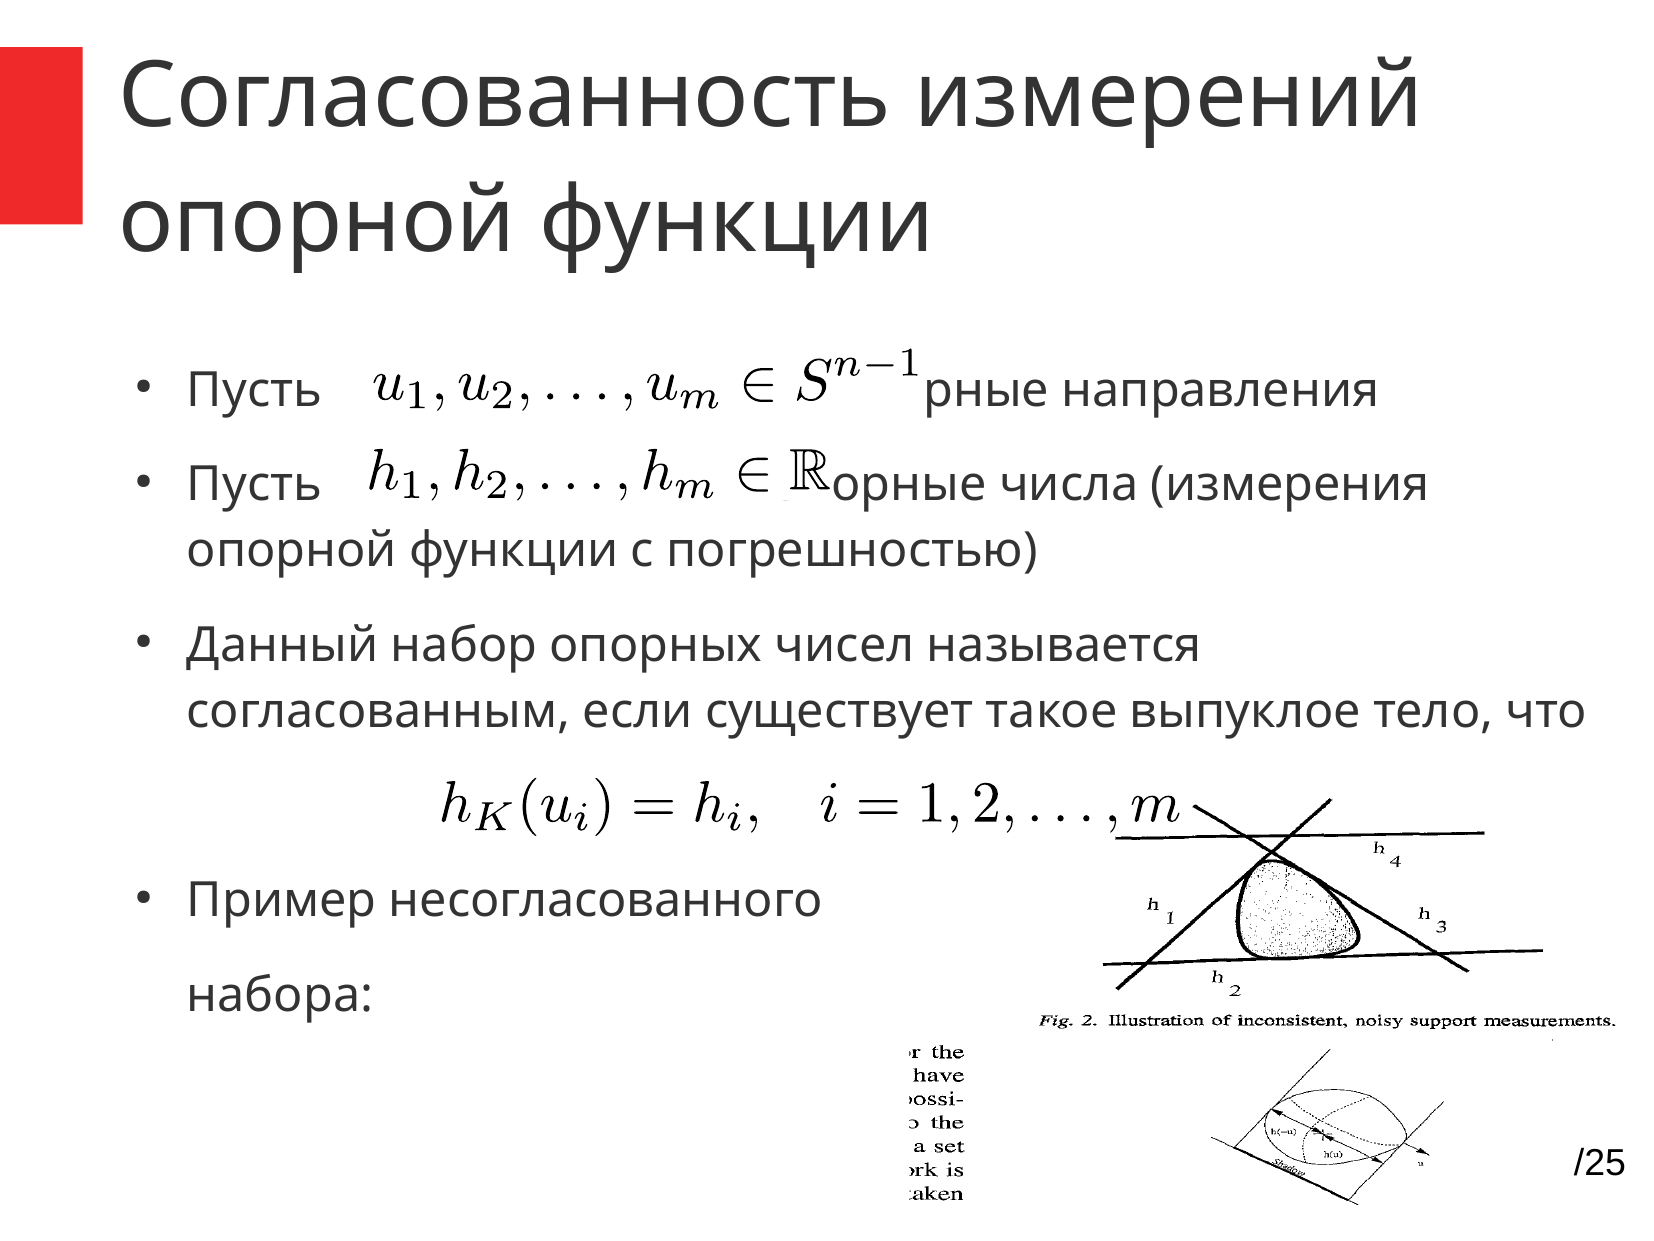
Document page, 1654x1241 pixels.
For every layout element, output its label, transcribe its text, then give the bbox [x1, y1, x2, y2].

picture [909, 737, 1619, 1205]
title Согласованность измерений опорной функции [118, 45, 1571, 261]
list Пусть – опорные направления Пусть – опорные числа (измерения опорной функции с погрешностью) Данный набор опорных чисел называется согласованным, если существует такое выпуклое тело, что Пример несогласованного набора: [118, 354, 1595, 1074]
text_box [438, 777, 1182, 836]
text_box [366, 448, 831, 501]
text_box /25 [1559, 1134, 1654, 1205]
text_box [371, 348, 922, 411]
